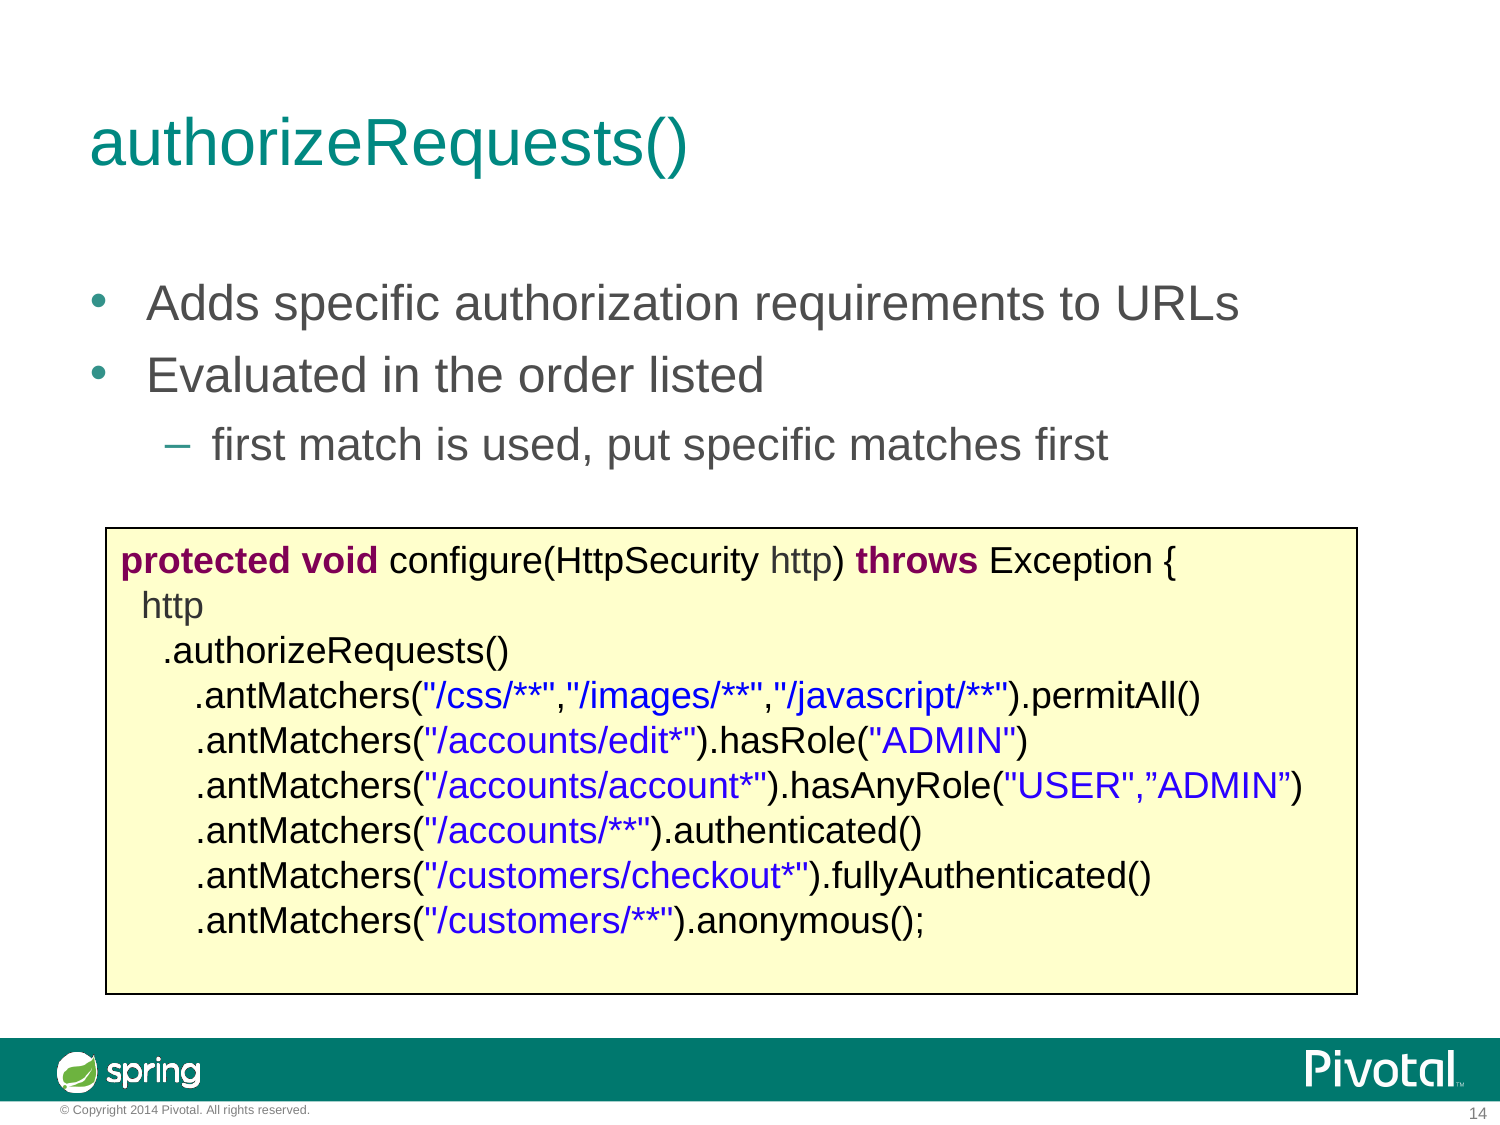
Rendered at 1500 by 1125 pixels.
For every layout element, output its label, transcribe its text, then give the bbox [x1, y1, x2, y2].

picture [32, 1041, 210, 1103]
title authorizeRequests() [75, 45, 1426, 233]
picture [1306, 1050, 1464, 1087]
list Adds specific authorization requirements to URLs Evaluated in the order listed first match is used, put specific matches first [75, 262, 1426, 931]
text_box protected void configure(HttpSecurity http) throws Exception { http .authorizeRequests() .antMatchers("/css/**","/images/**","/javascript/**").permitAll() .antMatchers("/accounts/edit*").hasRole("ADMIN") .antMatchers("/accounts/account*").hasAnyRole("USER",”ADMIN”) .antMatchers("/accounts/**").authenticated() .antMatchers("/customers/checkout*").fullyAuthenticated() .antMatchers("/customers/**").anonymous(); [105, 528, 1357, 994]
